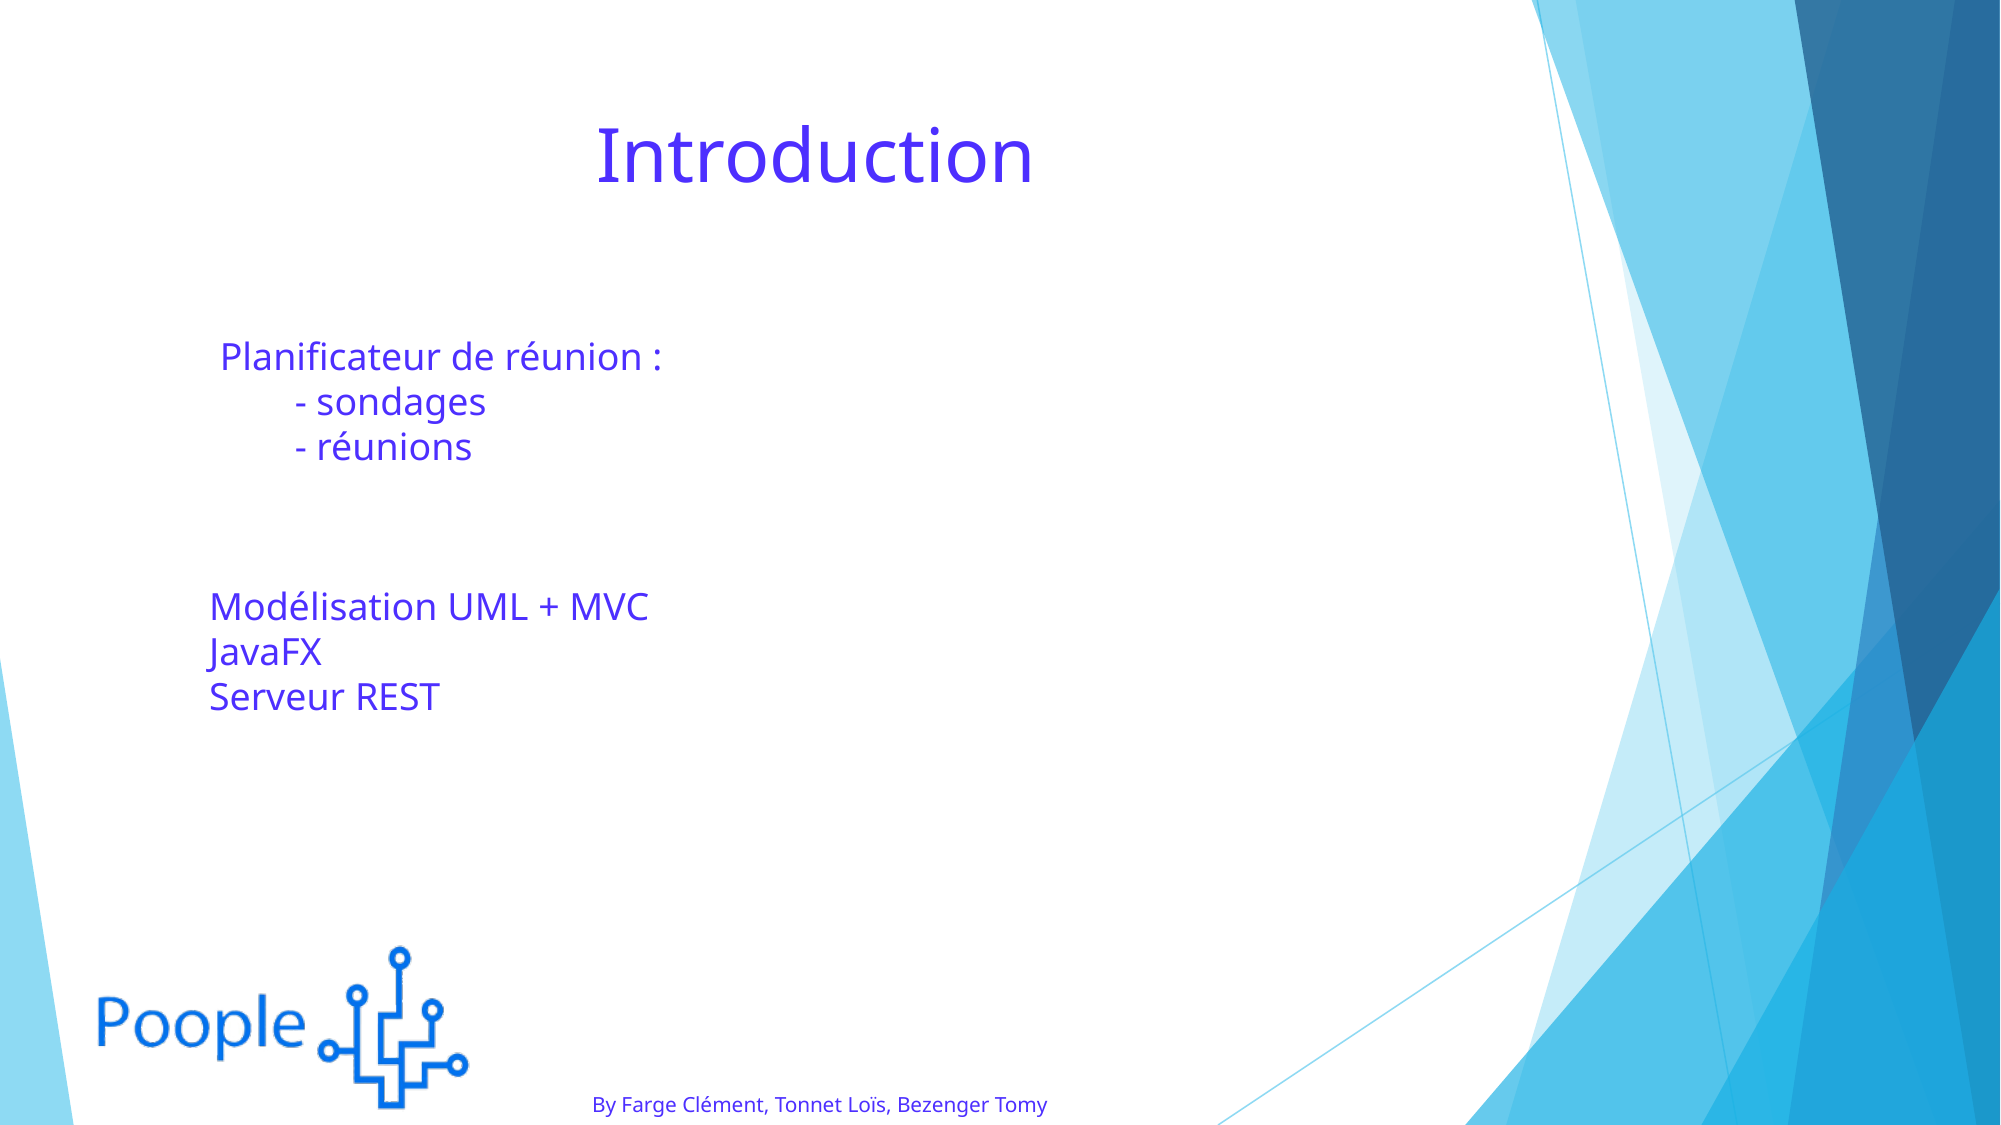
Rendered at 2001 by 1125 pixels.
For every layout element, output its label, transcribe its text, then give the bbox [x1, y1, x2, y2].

text_box Planificateur de réunion : - sondages - réunions [204, 325, 672, 477]
text_box By Farge Clément, Tonnet Loïs, Bezenger Tomy [577, 1085, 1063, 1125]
title Introduction [111, 99, 1522, 317]
text_box Modélisation UML + MVC JavaFX Serveur REST [194, 575, 632, 728]
picture [86, 929, 472, 1125]
